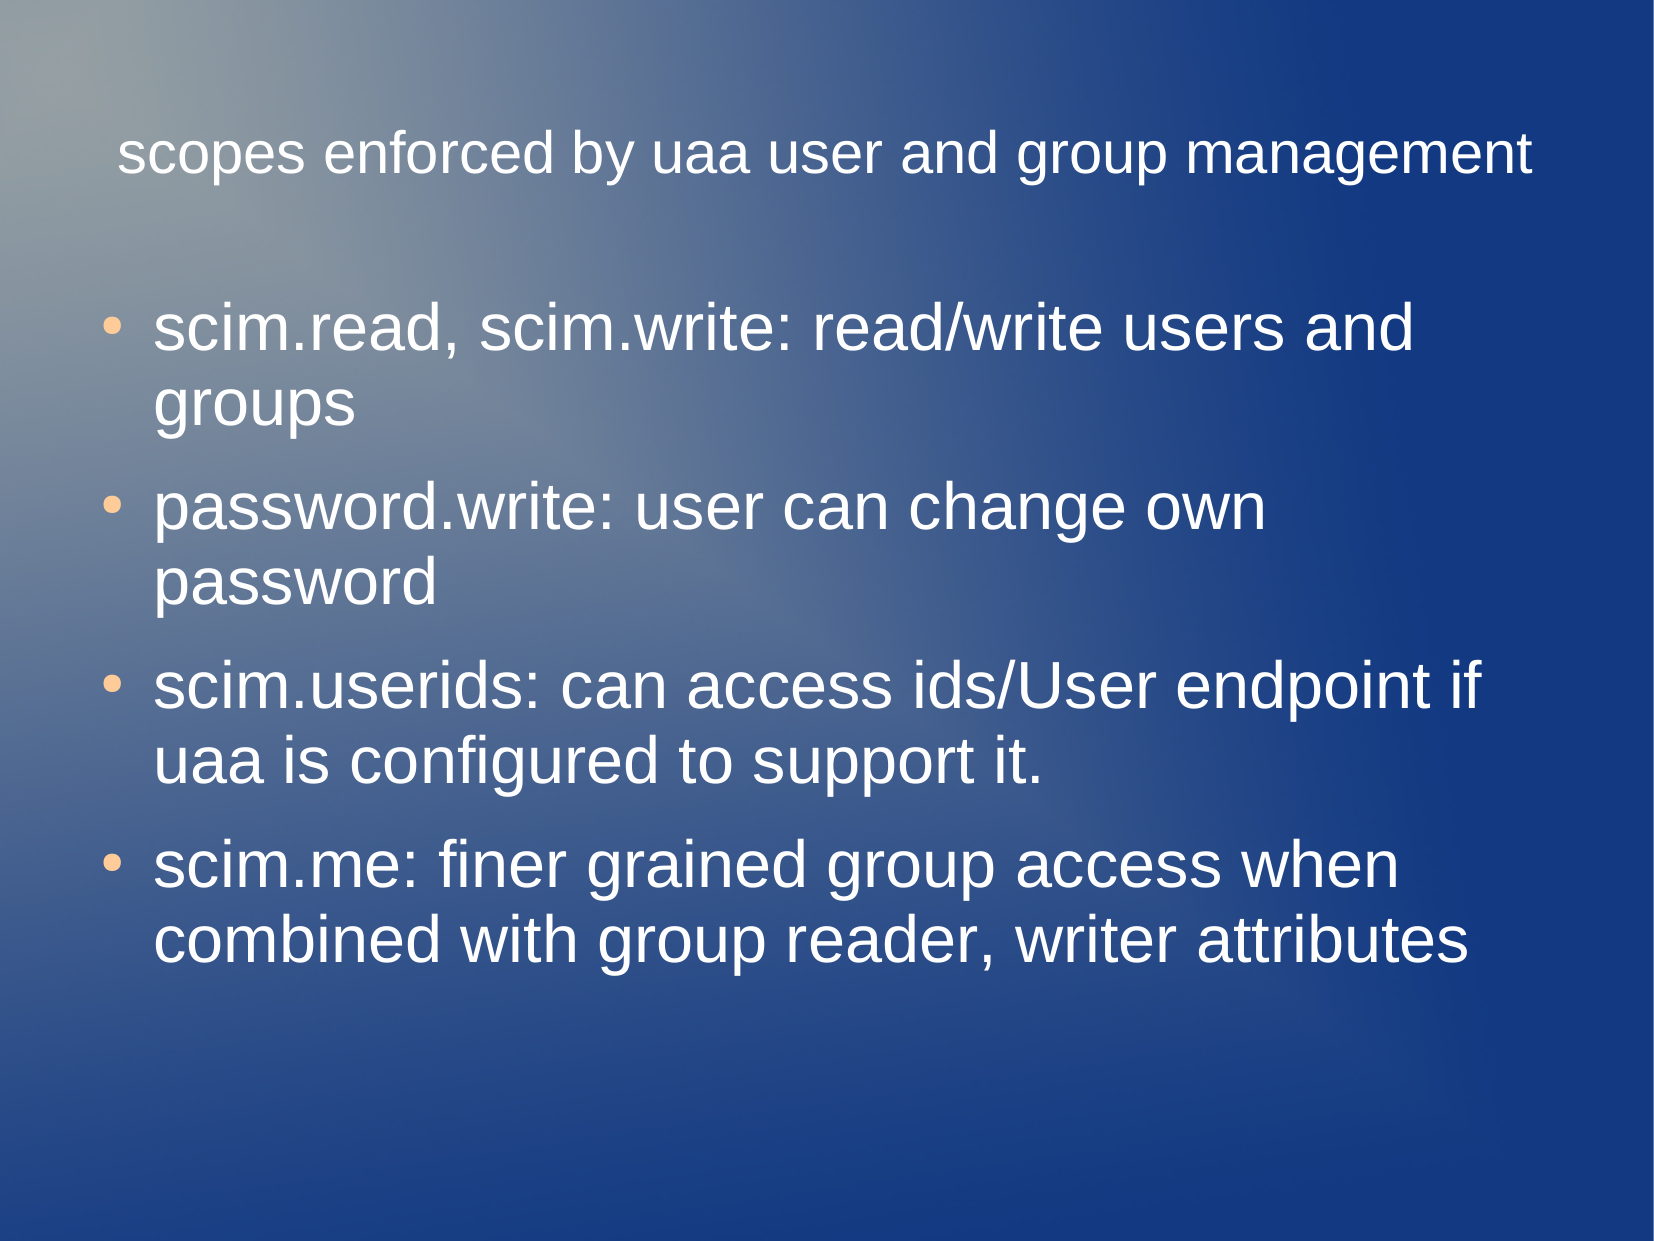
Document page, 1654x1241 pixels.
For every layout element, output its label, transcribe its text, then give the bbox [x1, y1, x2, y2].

title scopes enforced by uaa user and group management [82, 49, 1571, 257]
picture [0, 0, 1654, 1241]
list scim.read, scim.write: read/write users and groups password.write: user can change own password scim.userids: can access ids/User endpoint if uaa is configured to support it. scim.me: finer grained group access when combined with group reader, writer attributes [82, 290, 1571, 1082]
